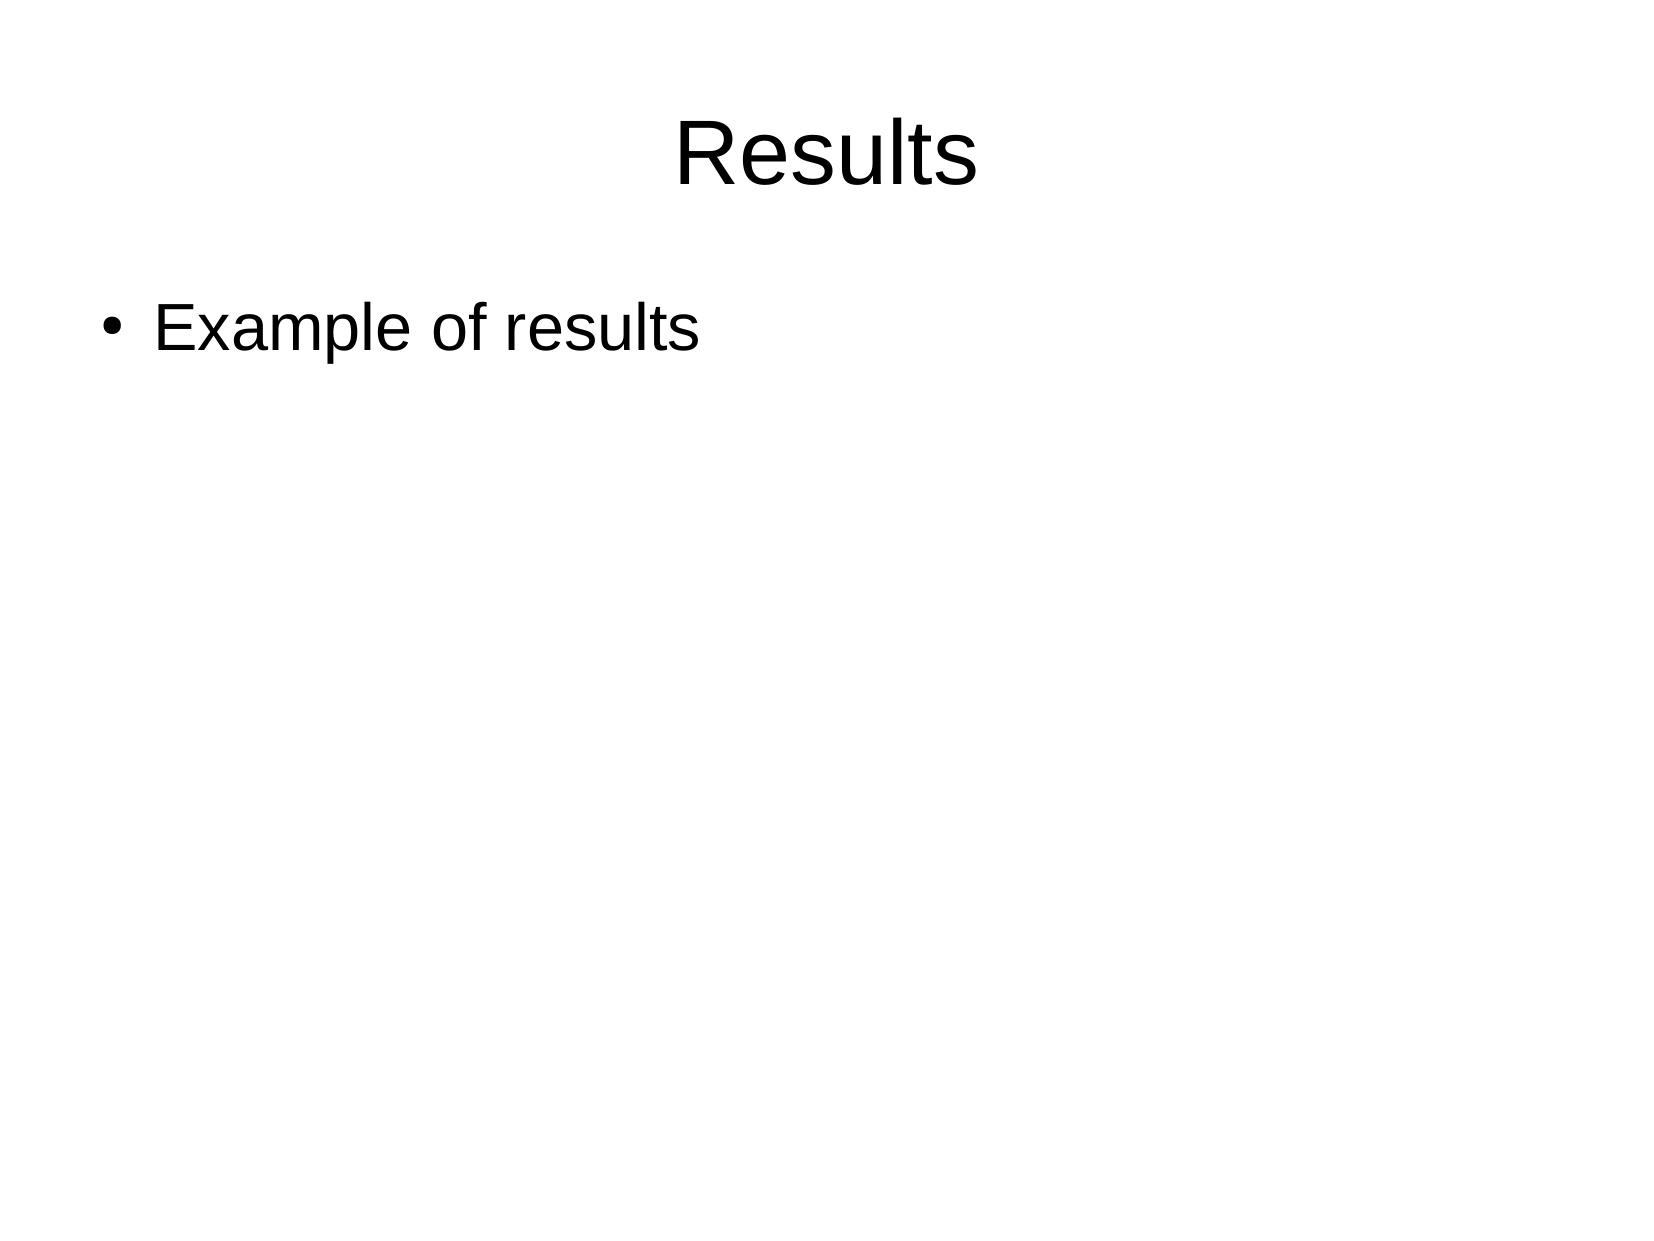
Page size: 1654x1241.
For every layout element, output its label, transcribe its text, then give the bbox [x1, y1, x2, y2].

title Results [82, 49, 1571, 257]
list Example of results [82, 290, 1571, 1010]
